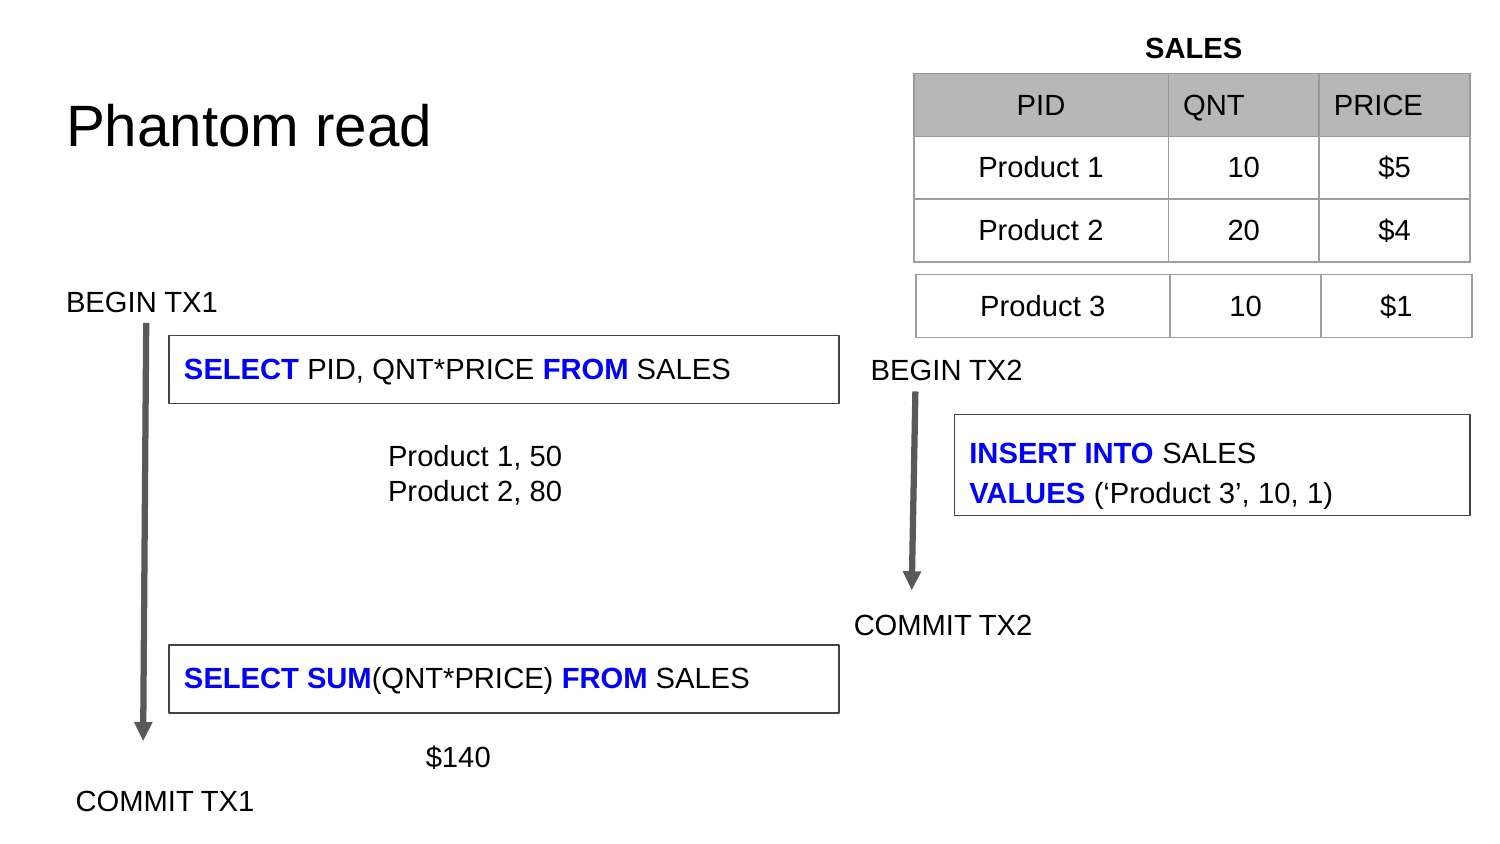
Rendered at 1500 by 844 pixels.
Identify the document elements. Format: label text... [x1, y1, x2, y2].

table_cell 20 [1169, 200, 1318, 261]
table_cell $4 [1320, 200, 1469, 261]
table_cell $5 [1320, 137, 1469, 198]
text_box SELECT SUM(QNT*PRICE) FROM SALES [168, 644, 839, 714]
text_box COMMIT TX1 [60, 767, 278, 821]
table_header PRICE [1320, 74, 1469, 136]
table_header 10 [1171, 275, 1320, 337]
table_cell Product 2 [915, 200, 1168, 261]
table_cell 10 [1169, 137, 1318, 198]
table_header $1 [1322, 275, 1471, 337]
table_header Product 3 [917, 275, 1169, 337]
text_box INSERT INTO SALES VALUES (‘Product 3’, 10, 1) [954, 414, 1471, 516]
text_box SELECT PID, QNT*PRICE FROM SALES [168, 335, 839, 404]
text_box COMMIT TX2 [838, 591, 1056, 645]
text_box $140 [410, 722, 542, 792]
title Phantom read [51, 72, 624, 167]
text_box BEGIN TX2 [855, 336, 1040, 390]
table_header PID [915, 74, 1168, 136]
text_box Product 1, 50 Product 2, 80 [373, 421, 579, 491]
text_box SALES [1130, 13, 1280, 68]
text_box BEGIN TX1 [51, 267, 235, 322]
table_header QNT [1169, 74, 1318, 136]
table_cell Product 1 [915, 137, 1168, 198]
